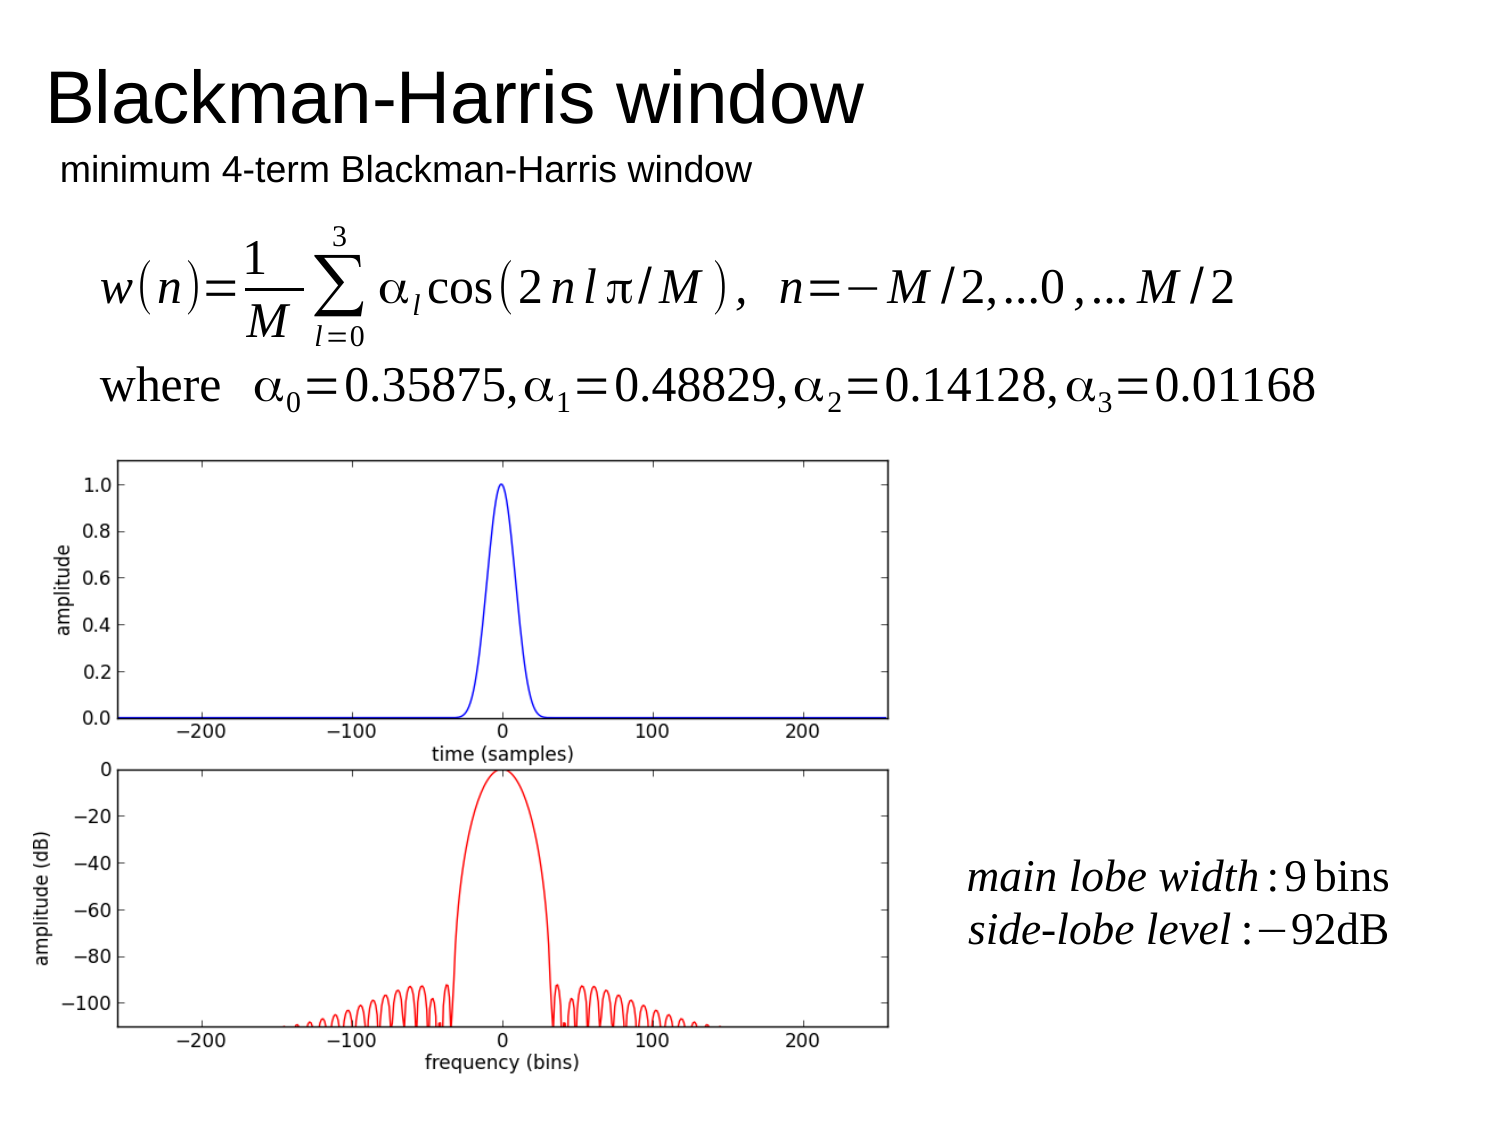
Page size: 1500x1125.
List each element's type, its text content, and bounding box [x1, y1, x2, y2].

text_box minimum 4-term Blackman-Harris window [45, 141, 769, 199]
title Blackman-Harris window [45, 29, 1395, 166]
chart [960, 850, 1397, 955]
picture [33, 434, 916, 1081]
chart [91, 218, 1321, 419]
